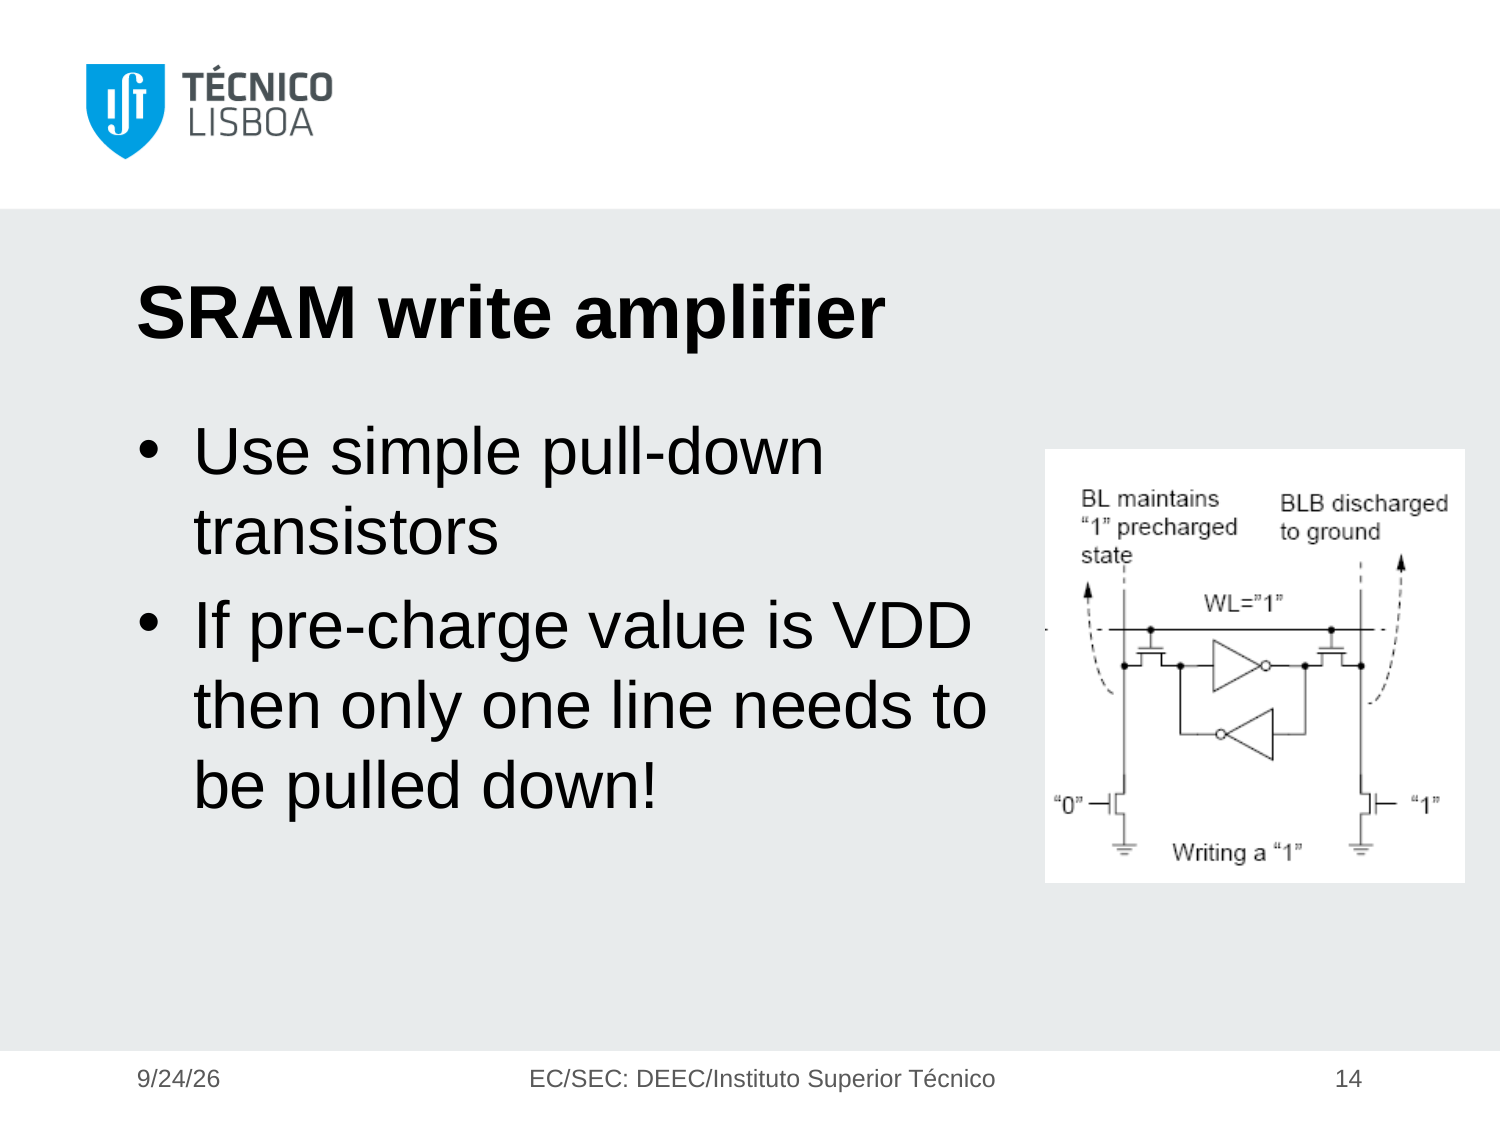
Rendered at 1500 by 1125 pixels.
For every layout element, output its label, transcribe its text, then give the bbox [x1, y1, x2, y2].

picture [0, 0, 1500, 1125]
footer EC/SEC: DEEC/Instituto Superior Técnico [512, 1052, 1021, 1103]
list Use simple pull-down transistors If pre-charge value is VDD then only one line needs to be pulled down! [121, 400, 1046, 1012]
title SRAM write amplifier [121, 237, 1378, 381]
slide_number 11/29/18 [121, 1052, 425, 1103]
slide_number <number> [1077, 1052, 1378, 1103]
